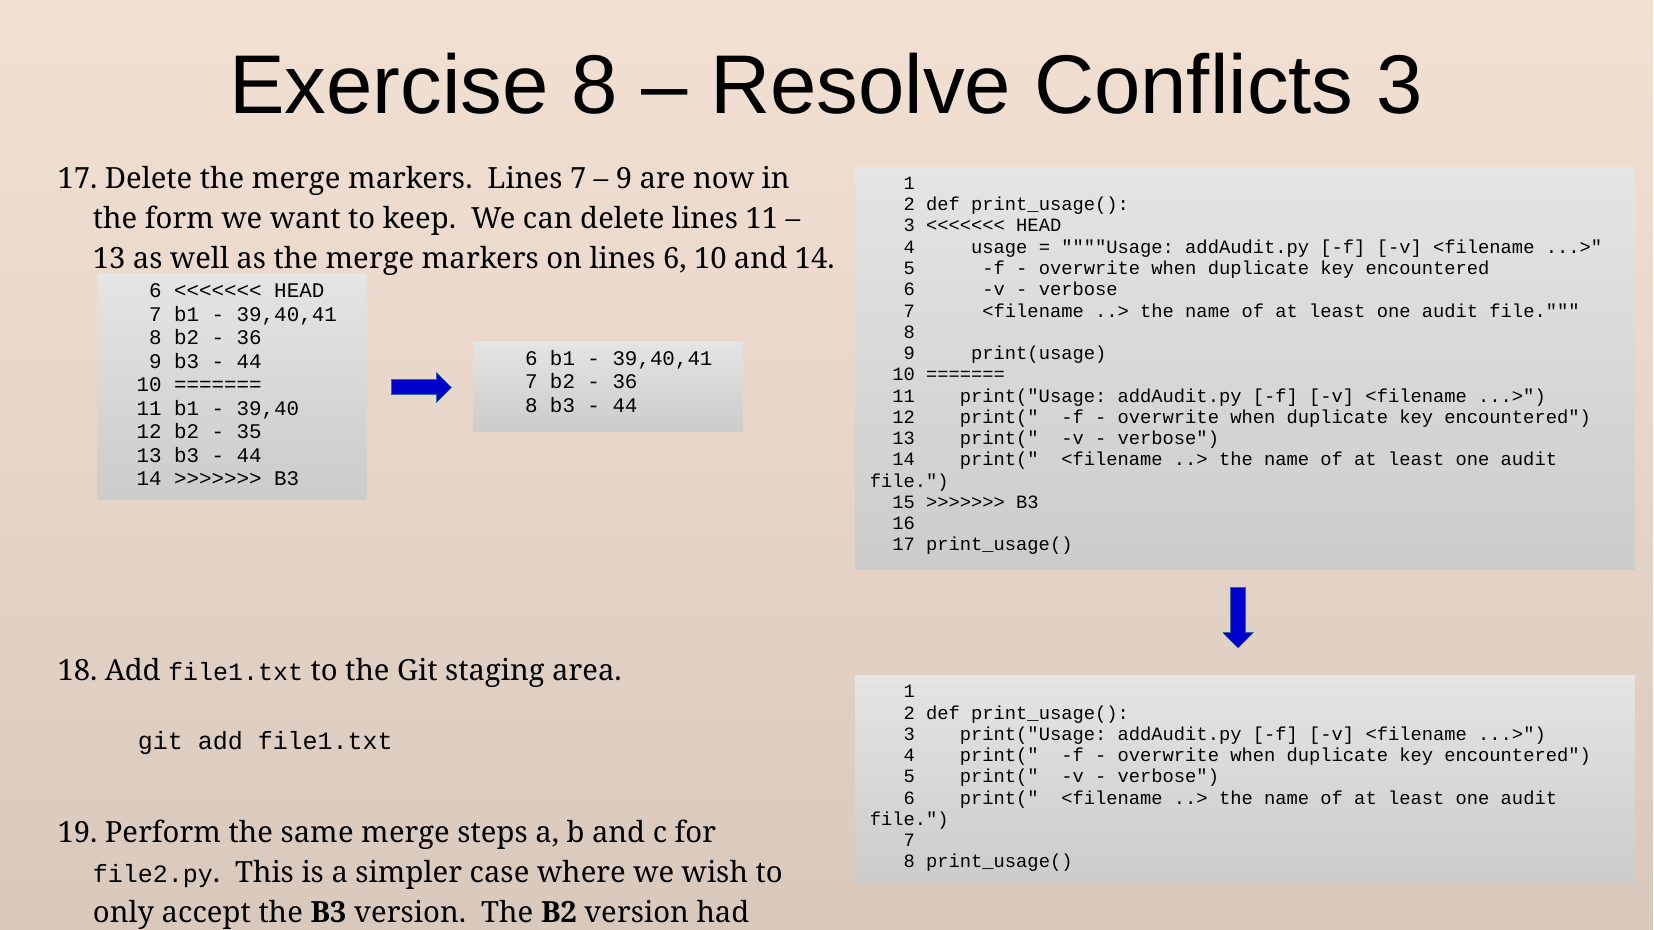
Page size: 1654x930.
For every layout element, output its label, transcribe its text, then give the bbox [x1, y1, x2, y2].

text_box 1 2 def print_usage(): 3 print("Usage: addAudit.py [-f] [-v] <filename ...>") 4 print(" -f - overwrite when duplicate key encountered") 5 print(" -v - verbose") 6 print(" <filename ..> the name of at least one audit file.") 7 8 print_usage() [855, 675, 1636, 884]
text_box 1 2 def print_usage(): 3 <<<<<<< HEAD 4 usage = """"Usage: addAudit.py [-f] [-v] <filename ...>" 5 -f - overwrite when duplicate key encountered 6 -v - verbose 7 <filename ..> the name of at least one audit file.""" 8 9 print(usage) 10 ======= 11 print("Usage: addAudit.py [-f] [-v] <filename ...>") 12 print(" -f - overwrite when duplicate key encountered") 13 print(" -v - verbose") 14 print(" <filename ..> the name of at least one audit file.") 15 >>>>>>> B3 16 17 print_usage() [855, 166, 1636, 571]
text_box 6 b1 - 39,40,41 7 b2 - 36 8 b3 - 44 [472, 340, 743, 433]
text_box [391, 372, 452, 403]
text_box [1223, 587, 1254, 648]
text_box Delete the merge markers. Lines 7 – 9 are now in the form we want to keep. We can delete lines 11 – 13 as well as the merge markers on lines 6, 10 and 14. Then save the file. Add file1.txt to the Git staging area. git add file1.txt Perform the same merge steps a, b and c for file2.py. This is a simpler case where we wish to only accept the B3 version. The B2 version had simply added an extra space on each line, which is not uncommon for some editors. Simply delete lines 3 – 10 and line 15. Then save the file and add it to the staging area. [42, 150, 856, 851]
text_box 6 <<<<<<< HEAD 7 b1 - 39,40,41 8 b2 - 36 9 b3 - 44 10 ======= 11 b1 - 39,40 12 b2 - 35 13 b3 - 44 14 >>>>>>> B3 [96, 273, 367, 500]
title Exercise 8 – Resolve Conflicts 3 [82, 19, 1571, 151]
